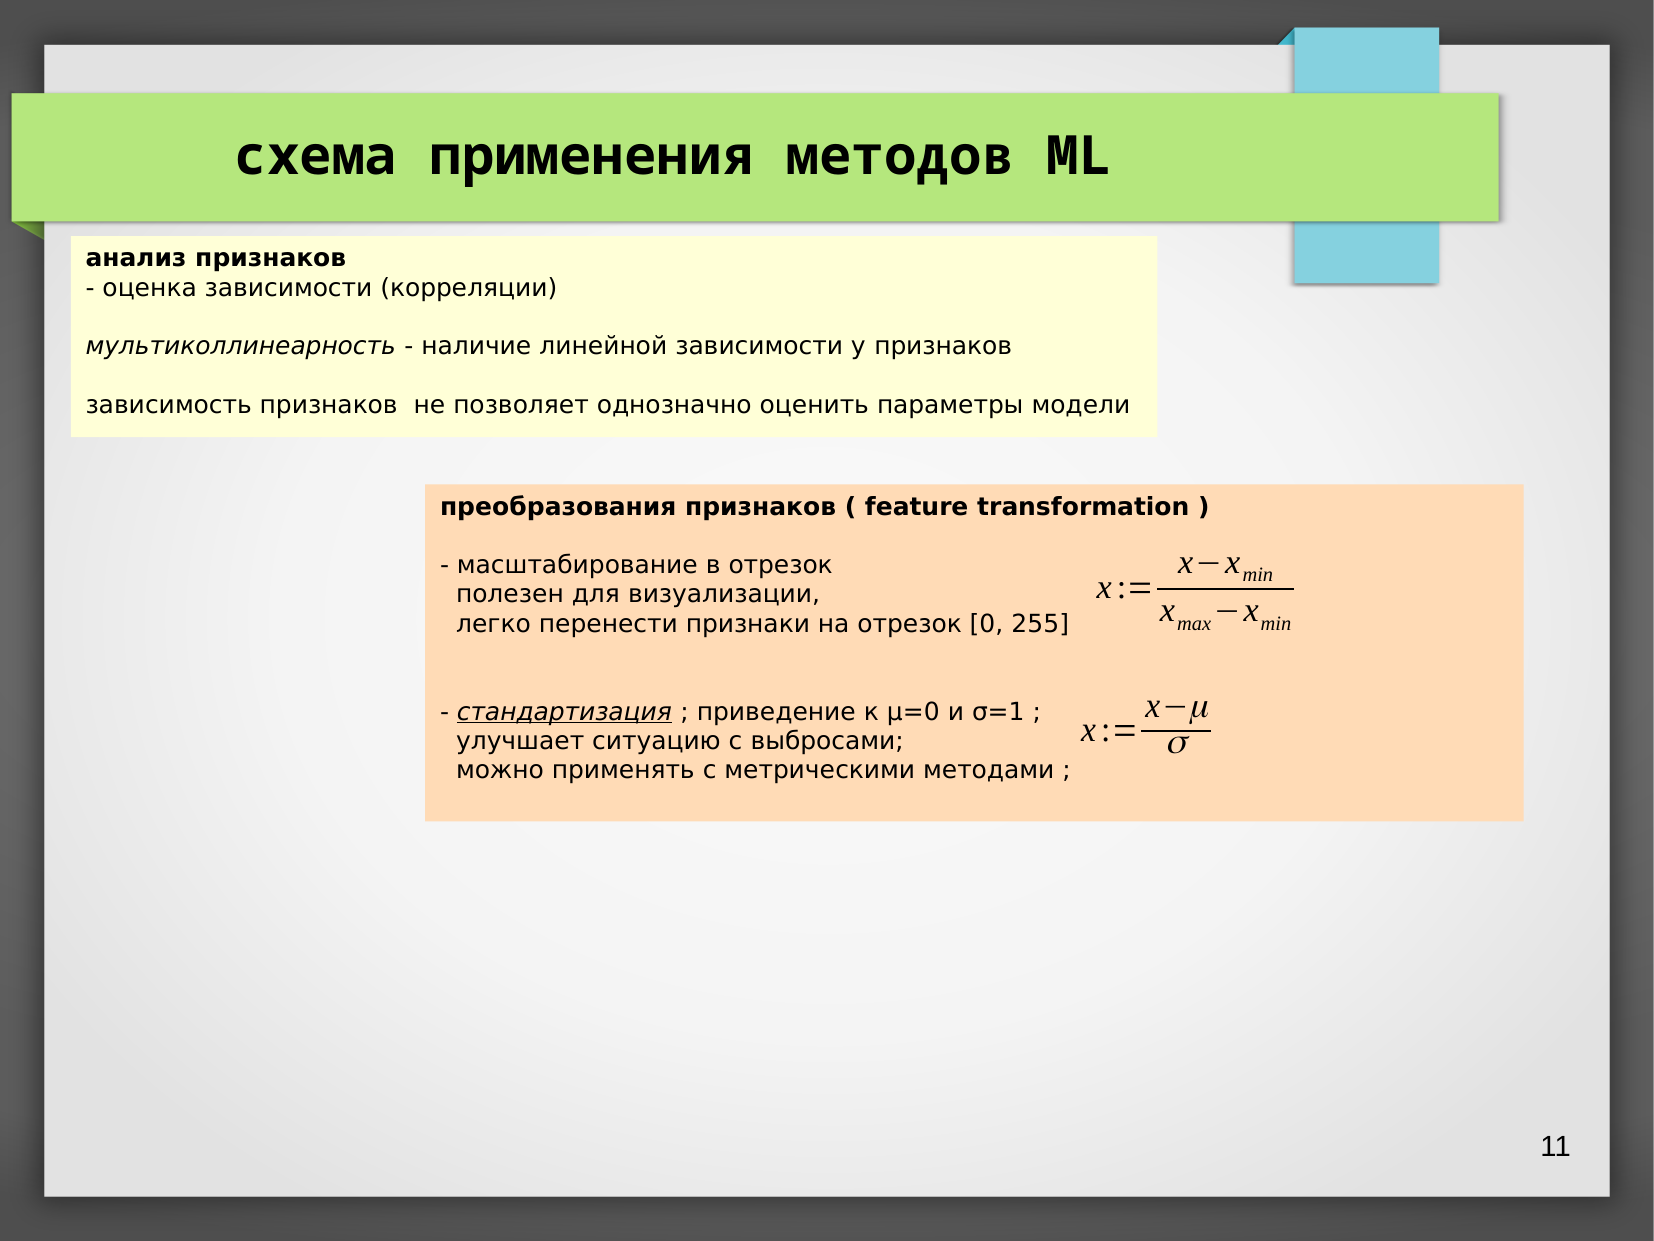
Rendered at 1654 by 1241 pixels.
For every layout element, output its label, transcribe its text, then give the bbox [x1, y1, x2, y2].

text_box анализ признаков - оценка зависимости (корреляции) мультиколлинеарность - наличие линейной зависимости у признаков зависимость признаков не позволяет однозначно оценить параметры модели [70, 236, 1158, 438]
picture [0, 0, 1654, 1241]
chart [1090, 543, 1300, 635]
text_box преобразования признаков ( feature transformation ) - масштабирование в отрезок полезен для визуализации, легко перенести признаки на отрезок [0, 255] - стандартизация ; приведение к μ=0 и σ=1 ; улучшает ситуацию с выбросами; можно применять с метрическими методами ; [425, 484, 1524, 822]
chart [1074, 693, 1217, 756]
title схема применения методов ML [82, 94, 1264, 213]
